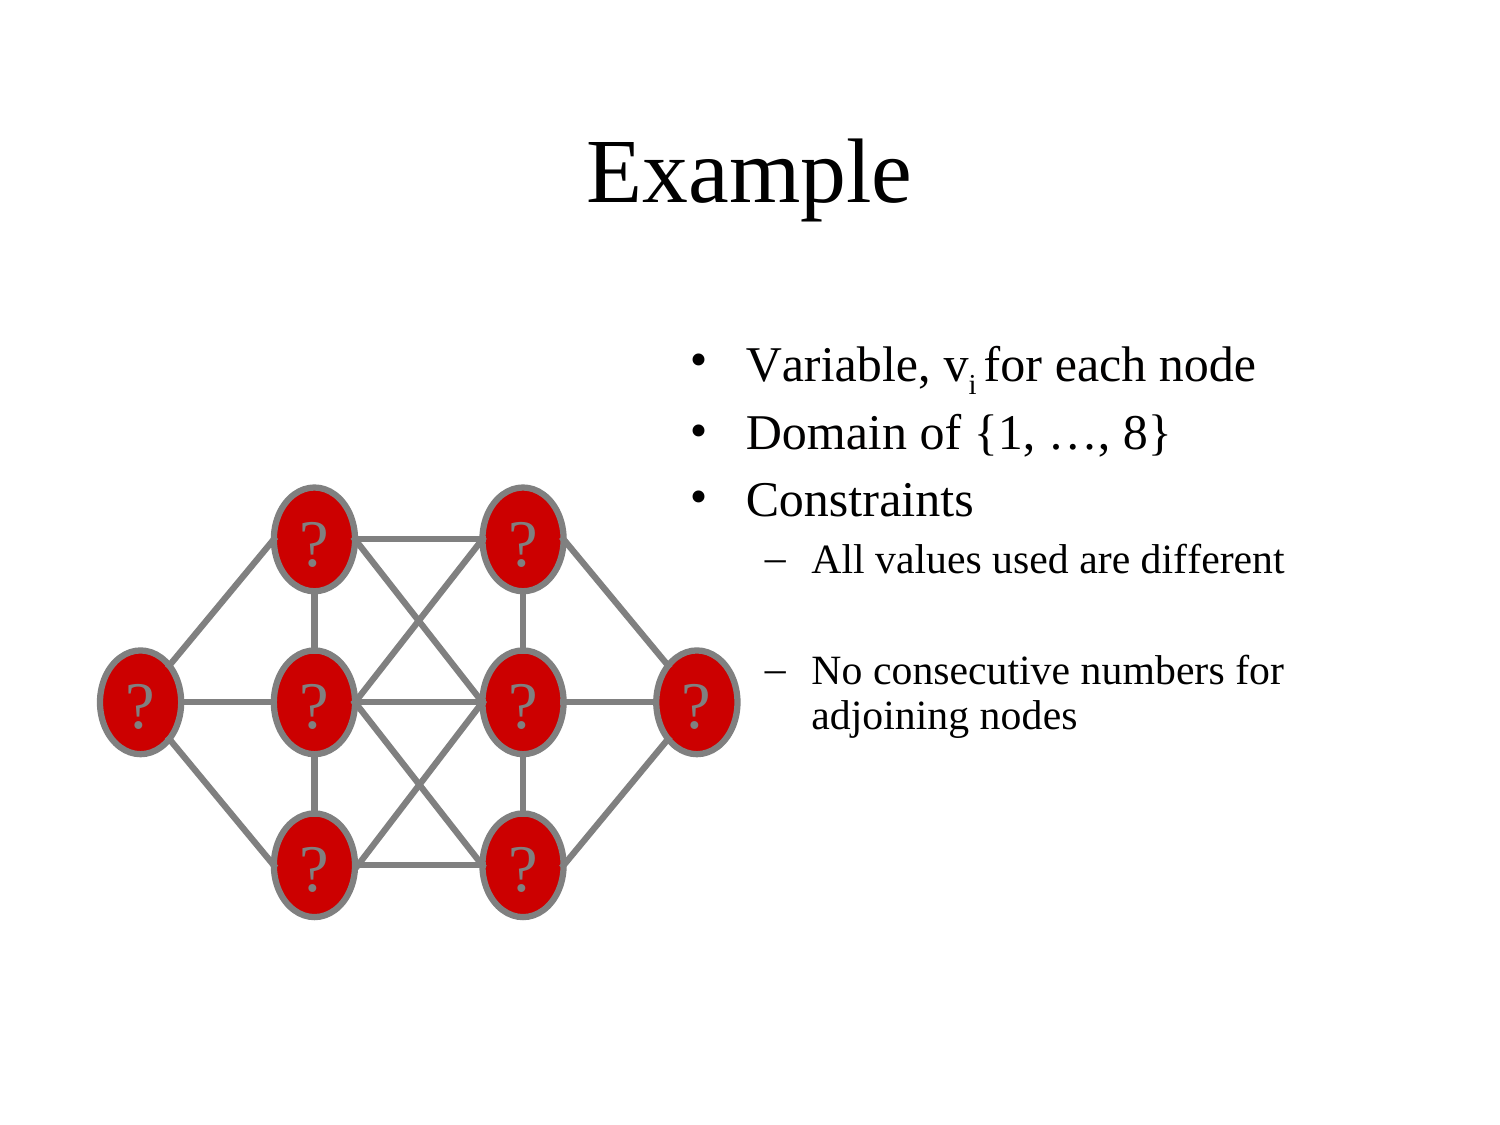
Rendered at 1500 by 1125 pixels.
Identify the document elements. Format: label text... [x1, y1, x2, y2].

title Example [112, 45, 1388, 288]
text_box ? [482, 813, 564, 918]
text_box ? [482, 487, 564, 592]
list Variable, vi for each node Domain of {1, …, 8} Constraints All values used are different No consecutive numbers for adjoining nodes [674, 324, 1450, 1000]
text_box ? [274, 487, 355, 591]
text_box ? [274, 813, 355, 918]
text_box ? [482, 650, 564, 754]
text_box ? [273, 650, 355, 754]
text_box ? [656, 650, 738, 755]
text_box ? [99, 650, 182, 755]
